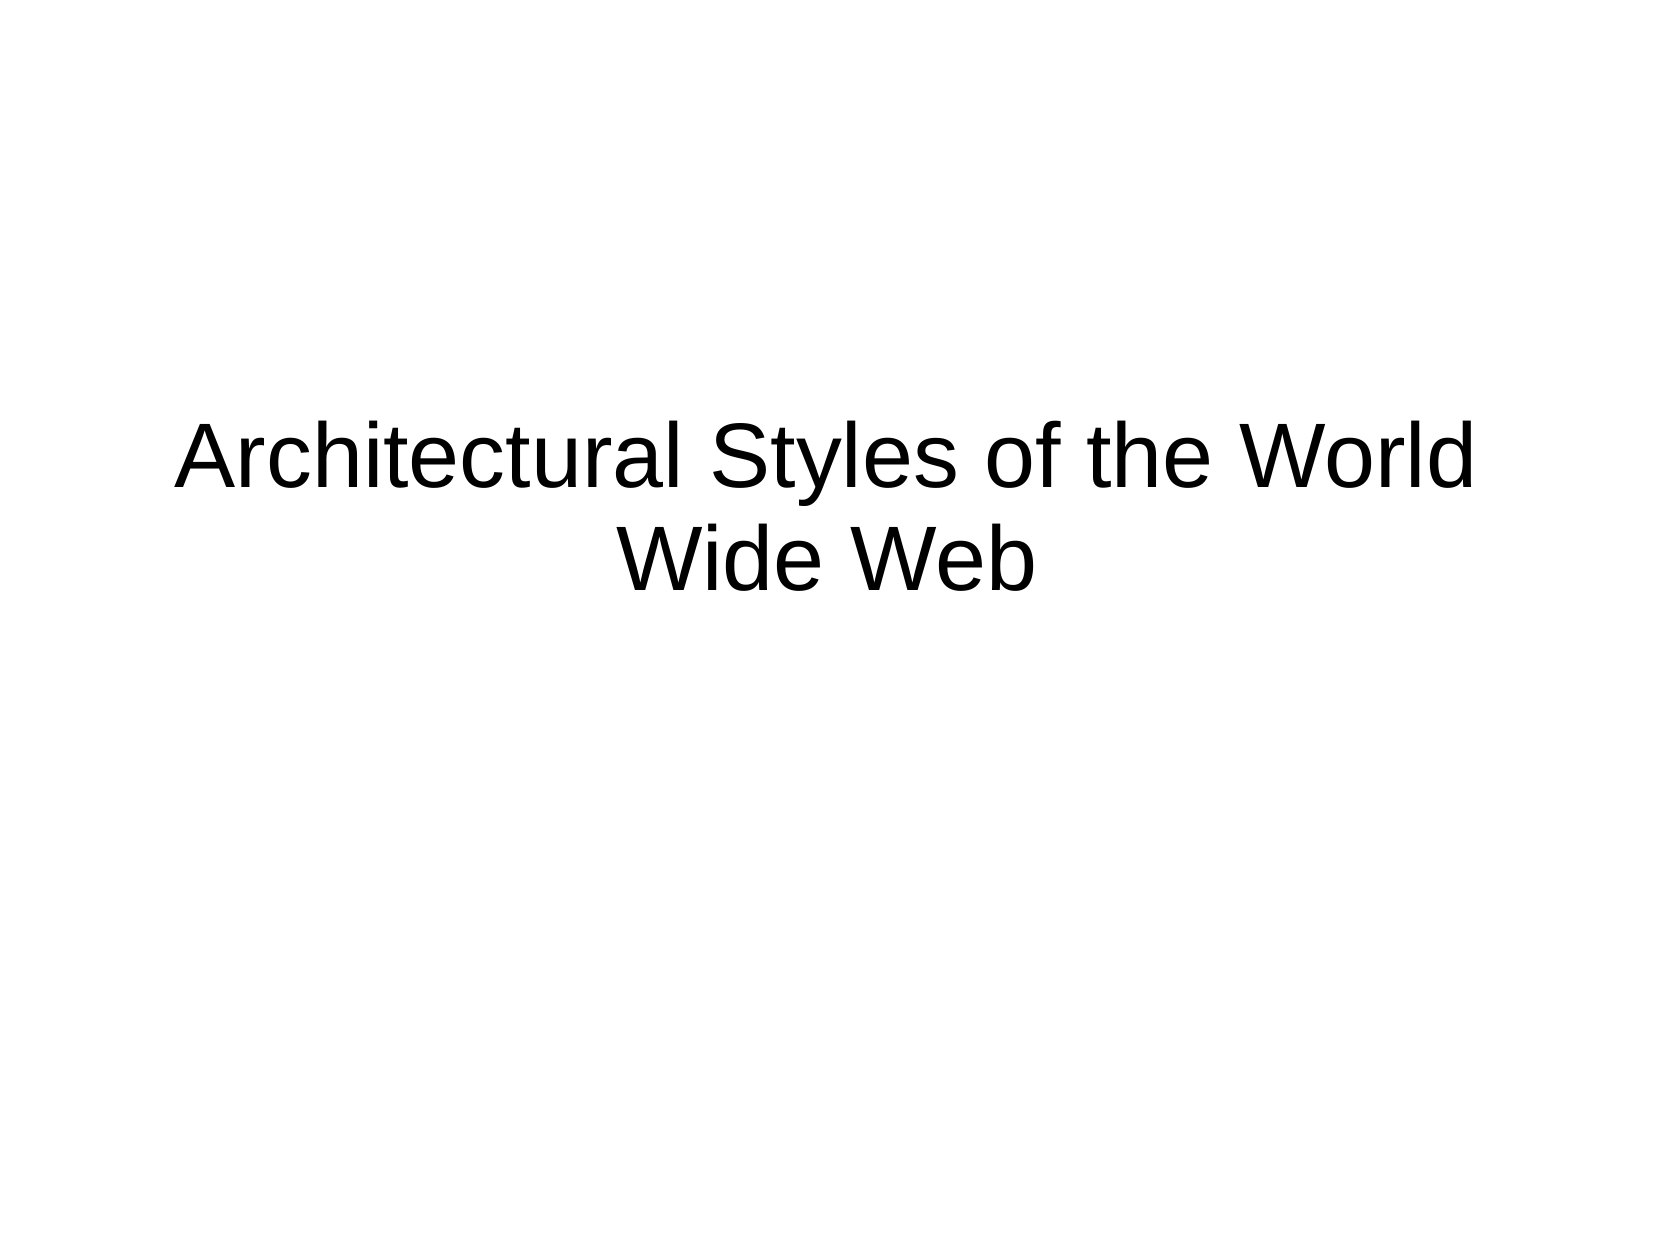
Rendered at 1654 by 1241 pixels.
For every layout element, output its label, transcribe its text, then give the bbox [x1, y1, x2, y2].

title Architectural Styles of the World Wide Web [82, 403, 1571, 611]
